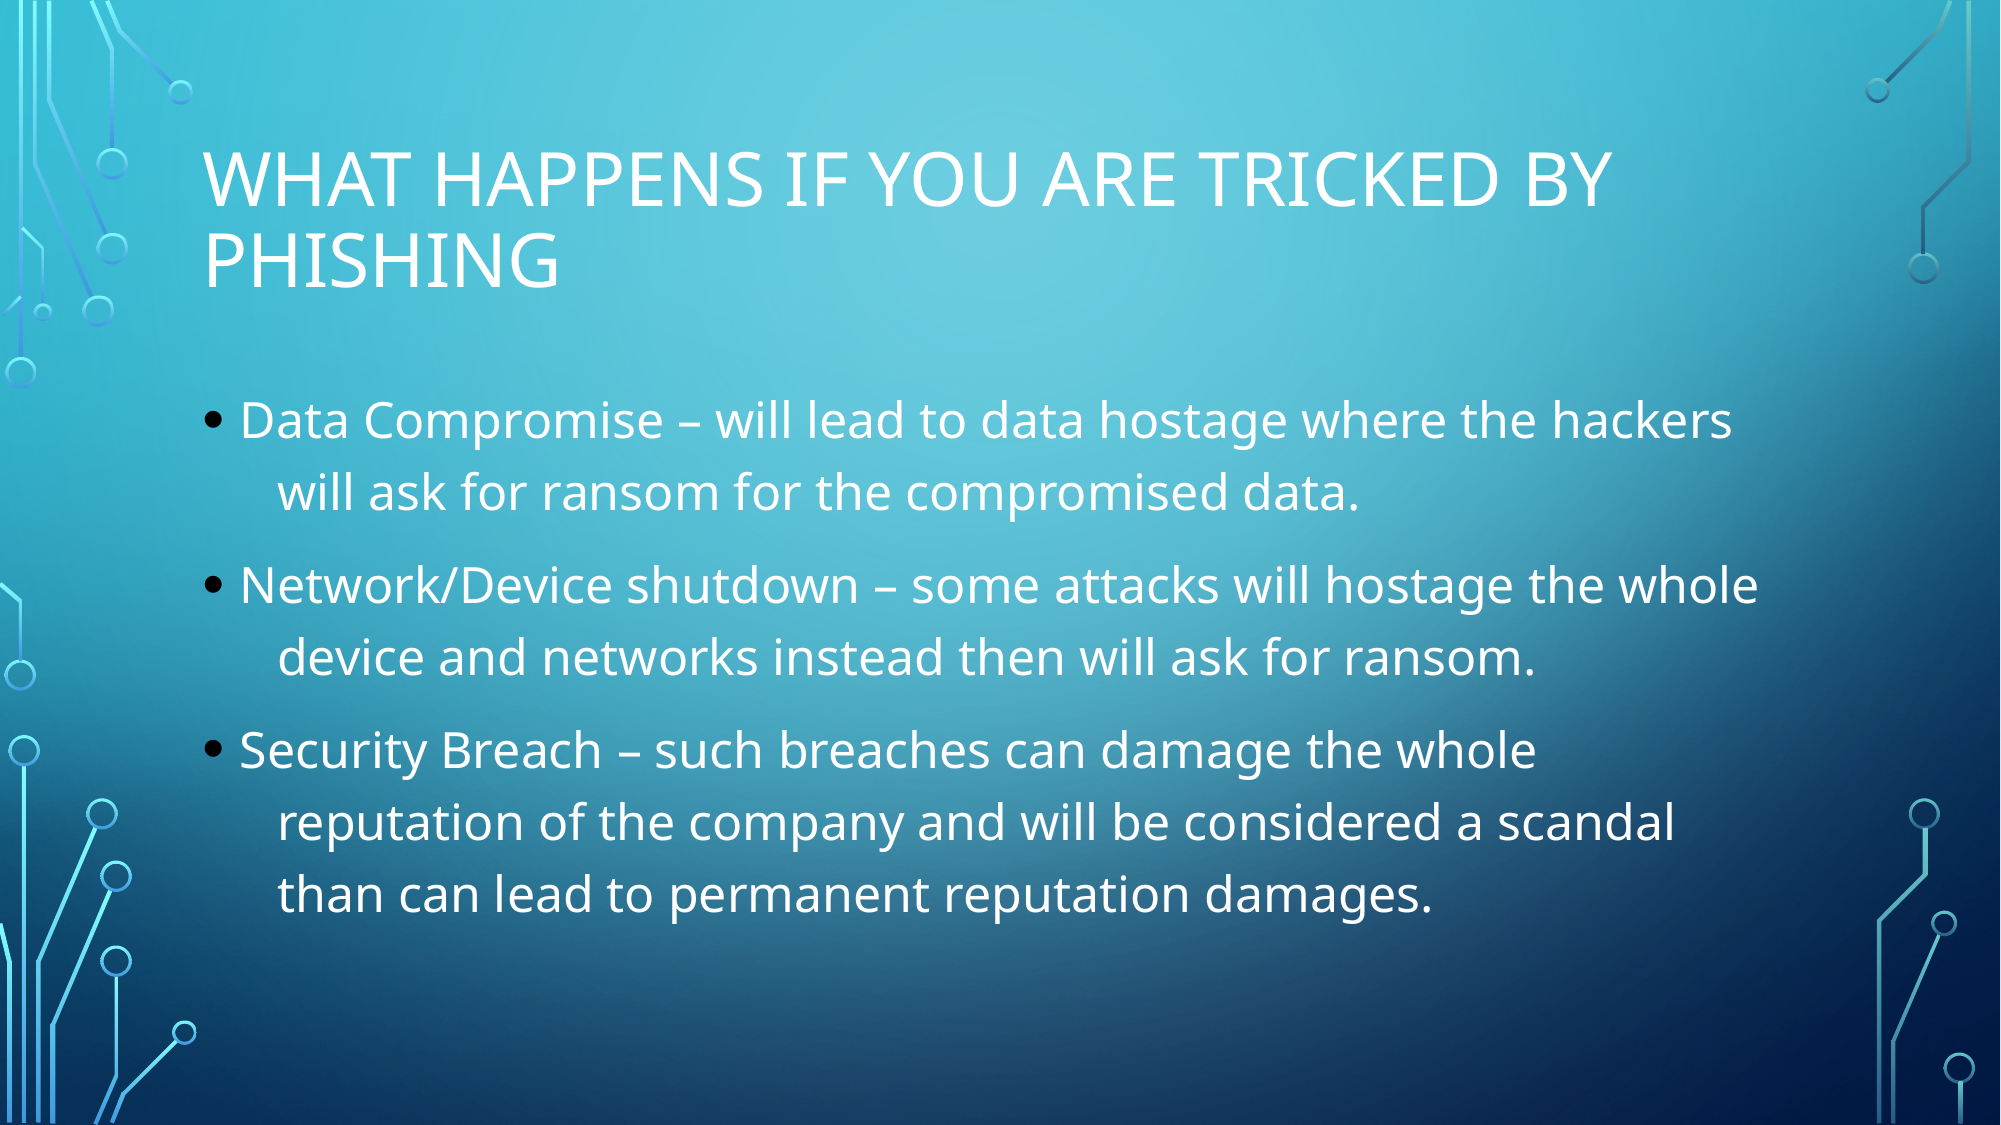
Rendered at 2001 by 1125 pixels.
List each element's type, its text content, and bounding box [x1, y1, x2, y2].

title What happens if you are tricked by phishing [187, 101, 1813, 344]
list Data Compromise – will lead to data hostage where the hackers will ask for ransom for the compromised data. Network/Device shutdown – some attacks will hostage the whole device and networks instead then will ask for ransom. Security Breach – such breaches can damage the whole reputation of the company and will be considered a scandal than can lead to permanent reputation damages. [187, 369, 1813, 951]
